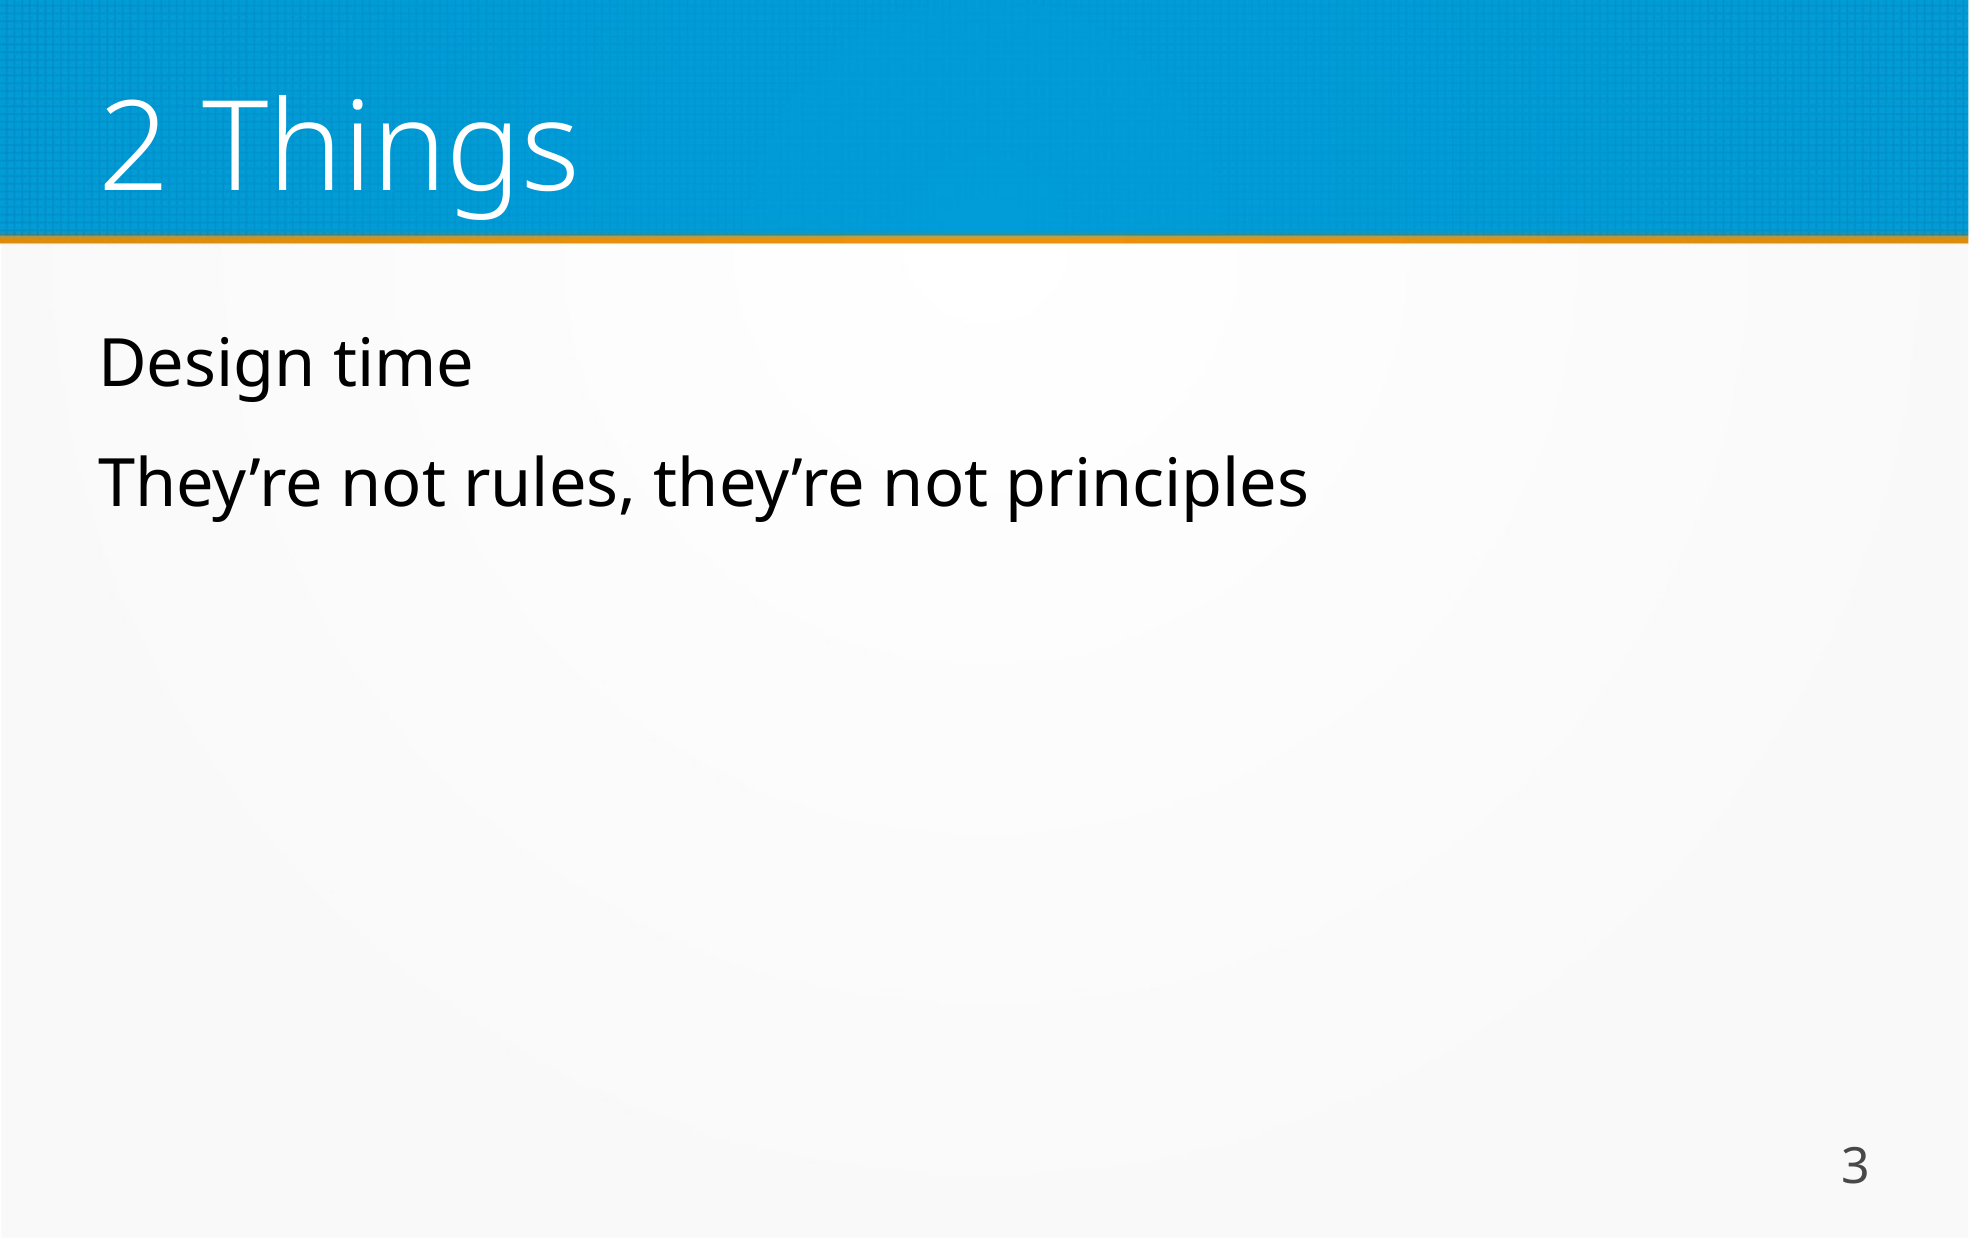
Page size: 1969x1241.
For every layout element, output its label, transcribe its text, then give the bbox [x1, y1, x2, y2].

title 2 Things [98, 19, 1870, 227]
picture [0, 233, 1969, 1241]
list Design time They’re not rules, they’re not principles [98, 315, 1861, 1081]
